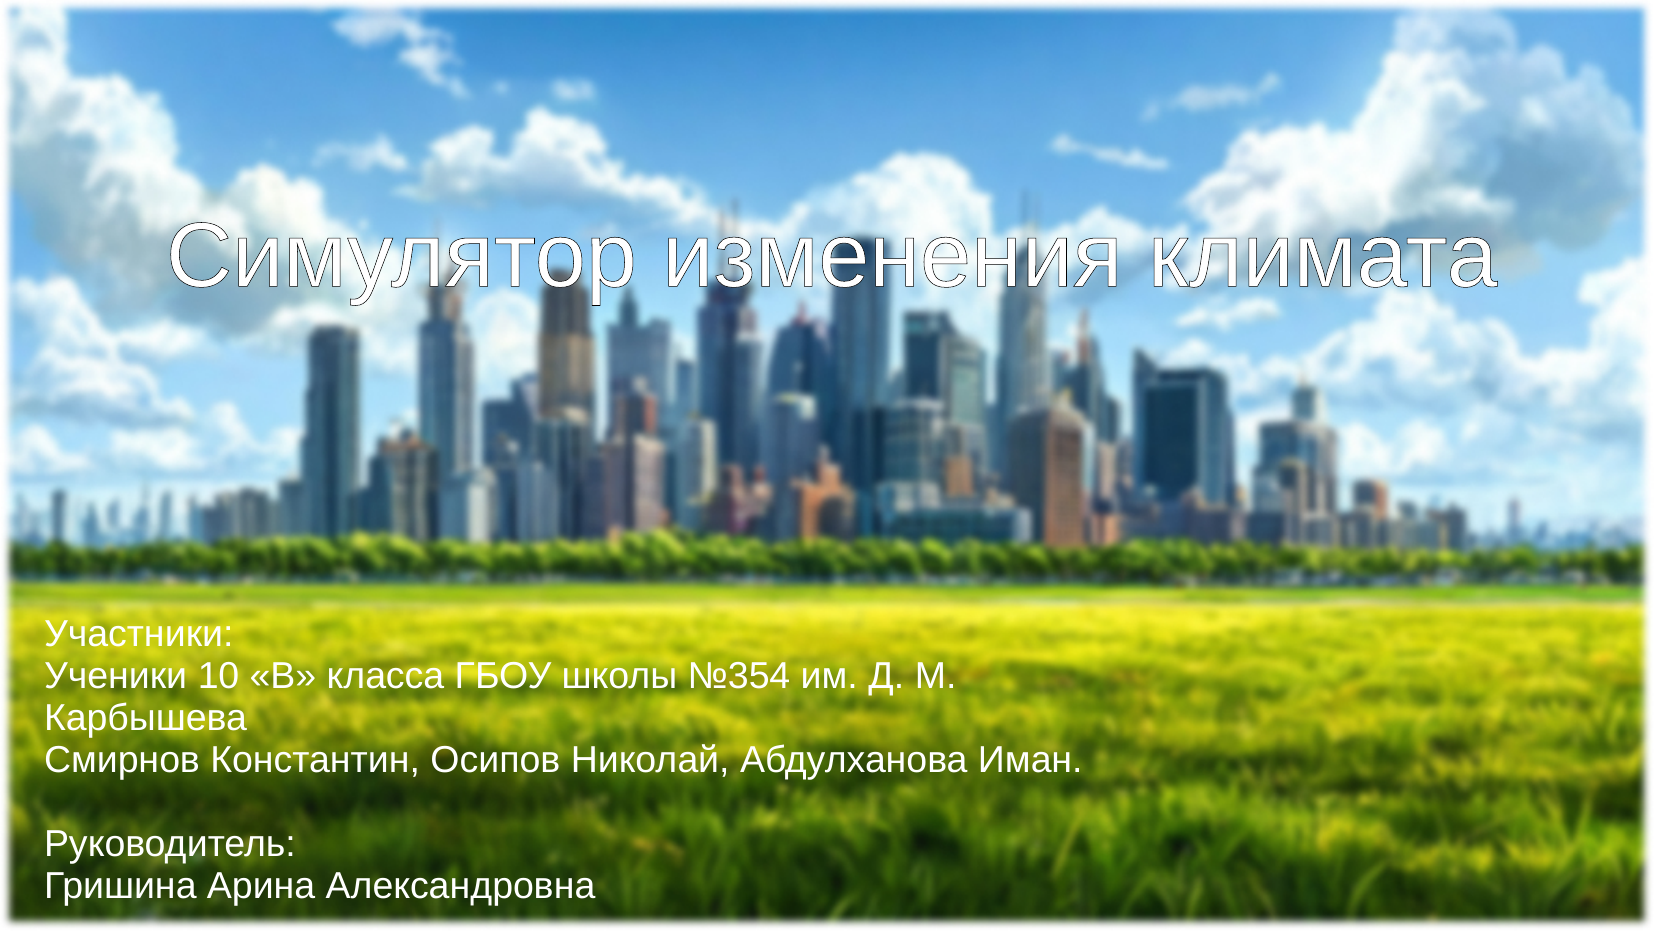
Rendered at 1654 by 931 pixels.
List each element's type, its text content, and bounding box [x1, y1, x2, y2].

title Симулятор изменения климата [88, 177, 1577, 333]
picture [0, 0, 1654, 931]
text_box Участники: Ученики 10 «В» класса ГБОУ школы №354 им. Д. М. Карбышева Смирнов Константин, Осипов Николай, Абдулханова Иман. Руководитель: Гришина Арина Александровна [0, 605, 1182, 931]
